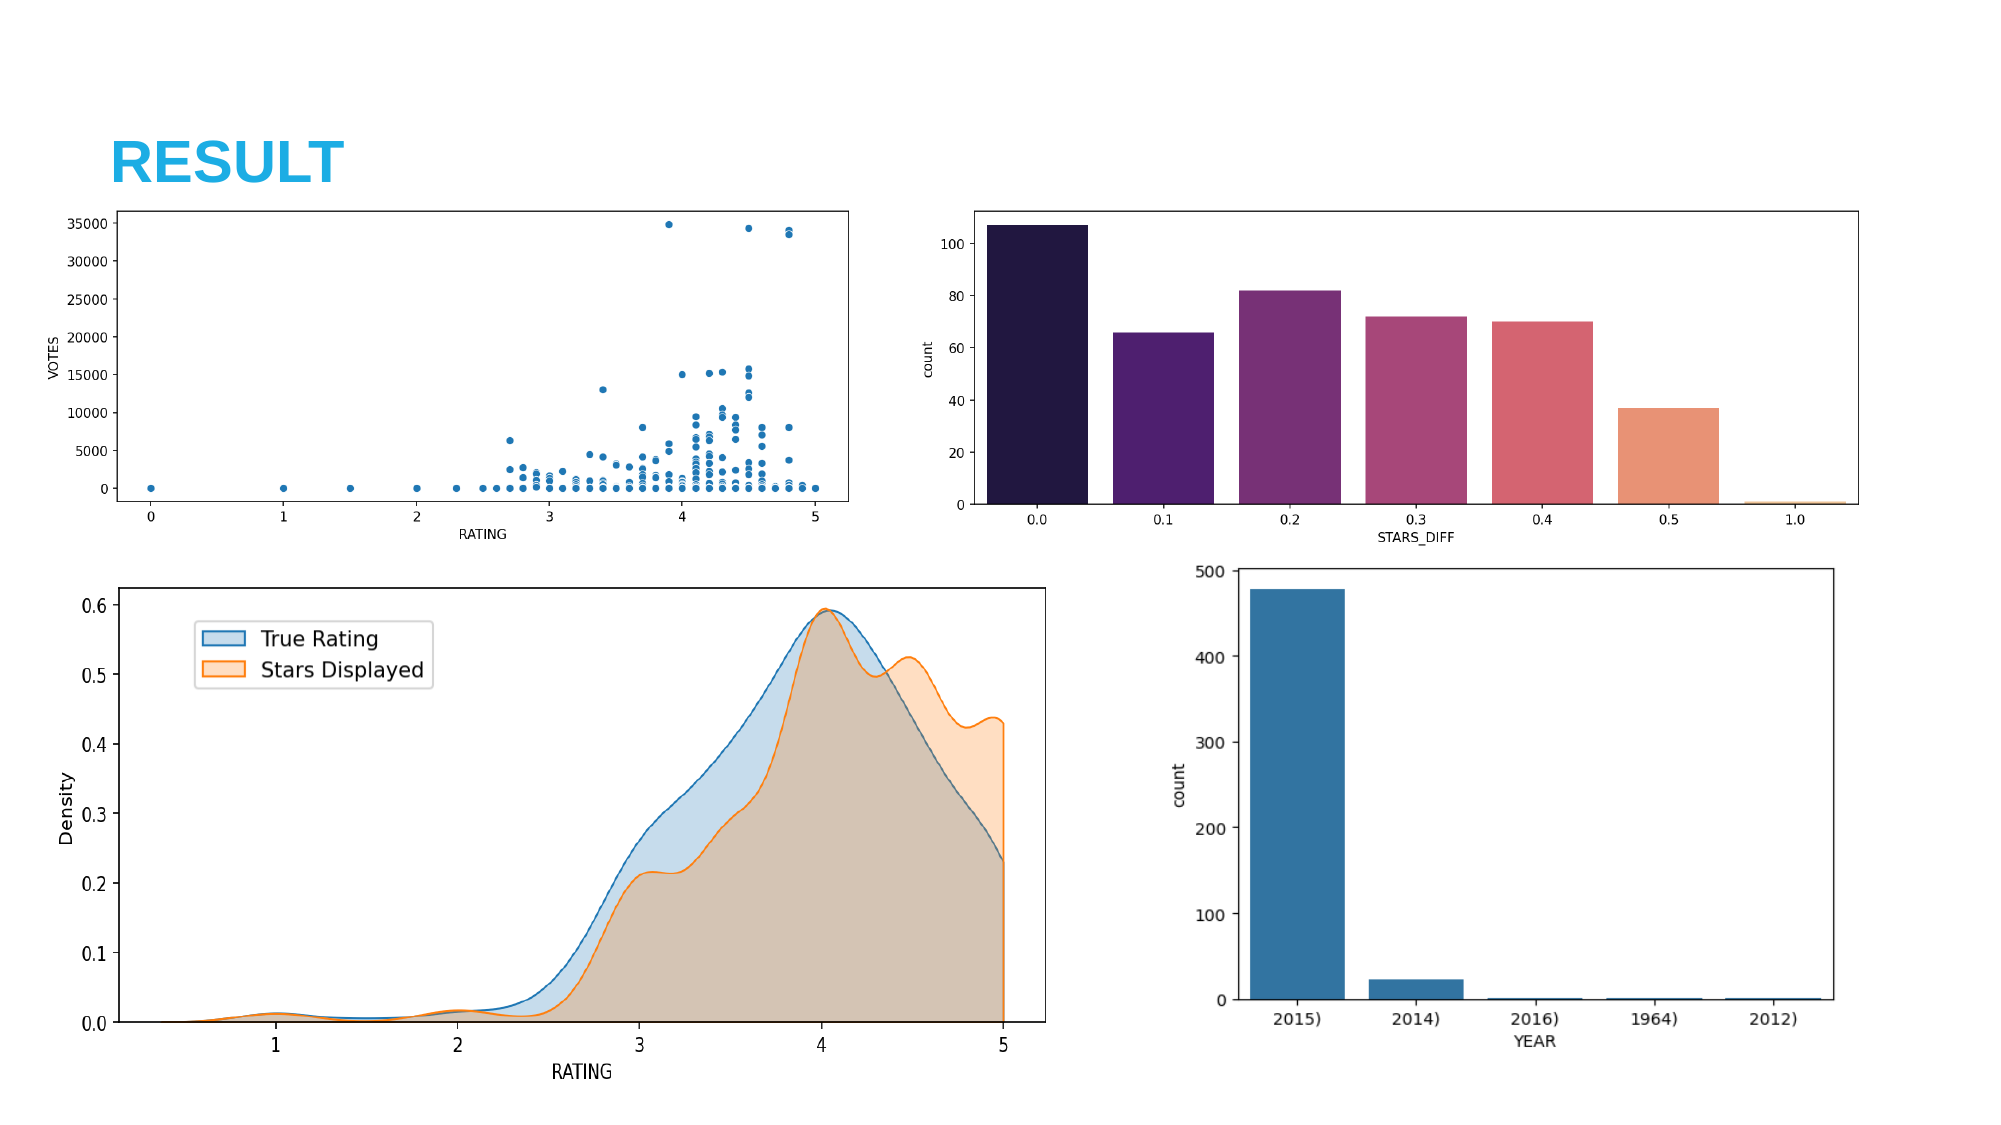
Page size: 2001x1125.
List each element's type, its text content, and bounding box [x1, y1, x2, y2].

picture [912, 202, 1867, 1061]
picture [39, 202, 857, 550]
picture [46, 574, 1077, 1095]
title Result [95, 115, 1905, 203]
